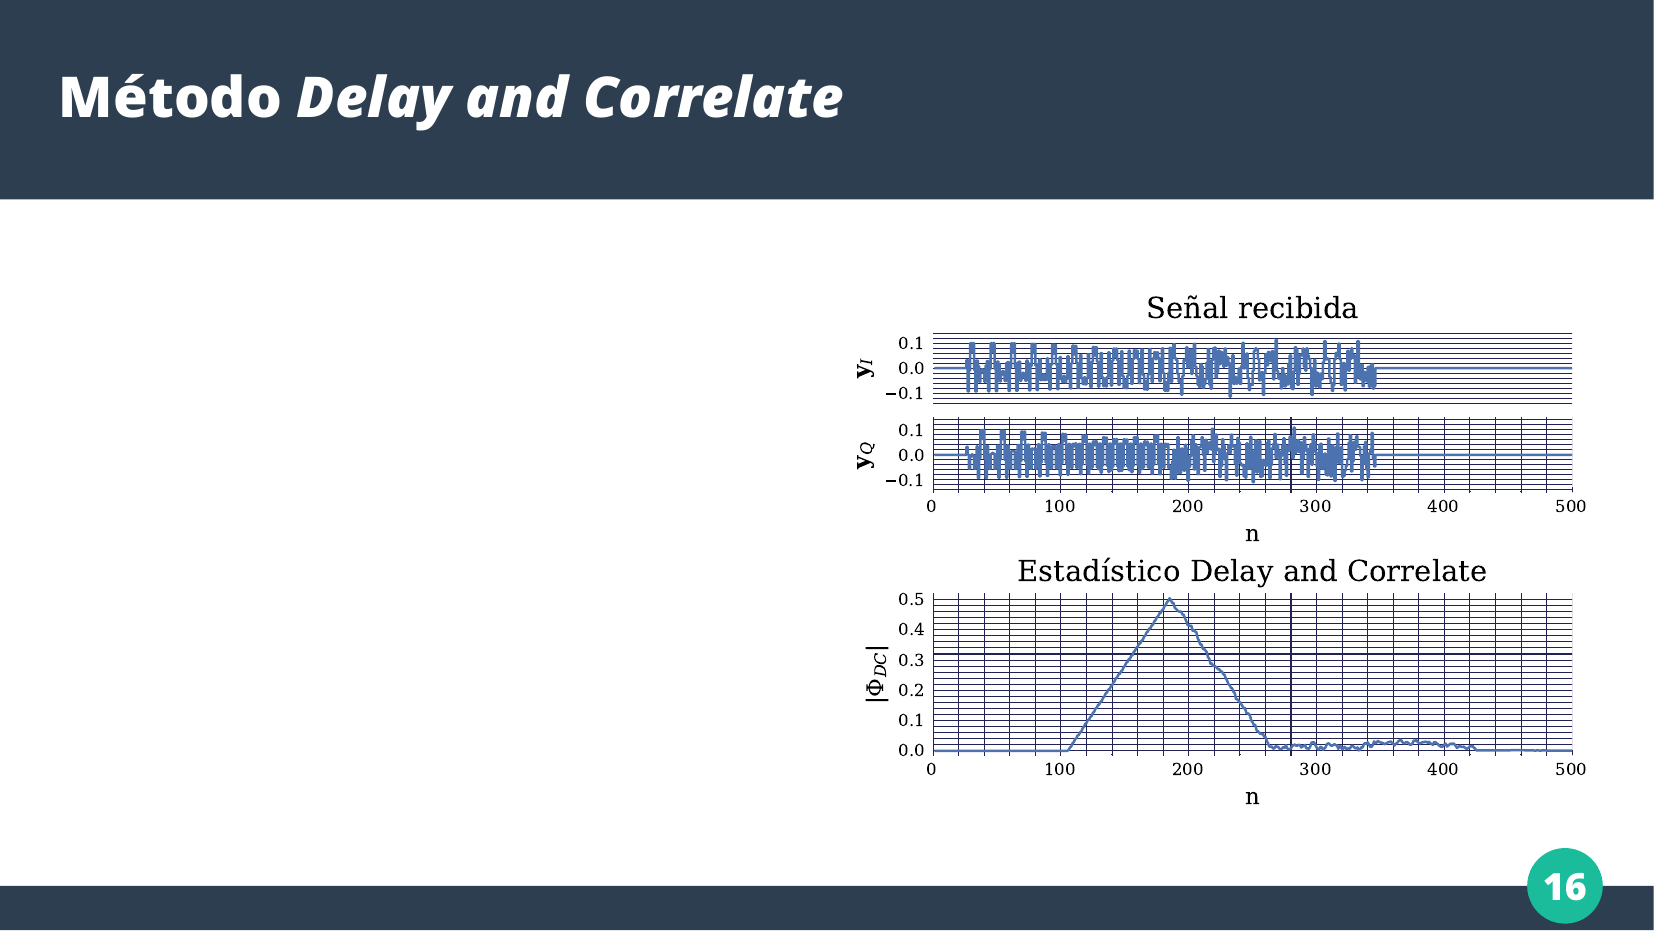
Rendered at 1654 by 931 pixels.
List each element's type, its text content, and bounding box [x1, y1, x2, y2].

title Método Delay and Correlate [59, 37, 1595, 155]
picture [845, 291, 1595, 816]
